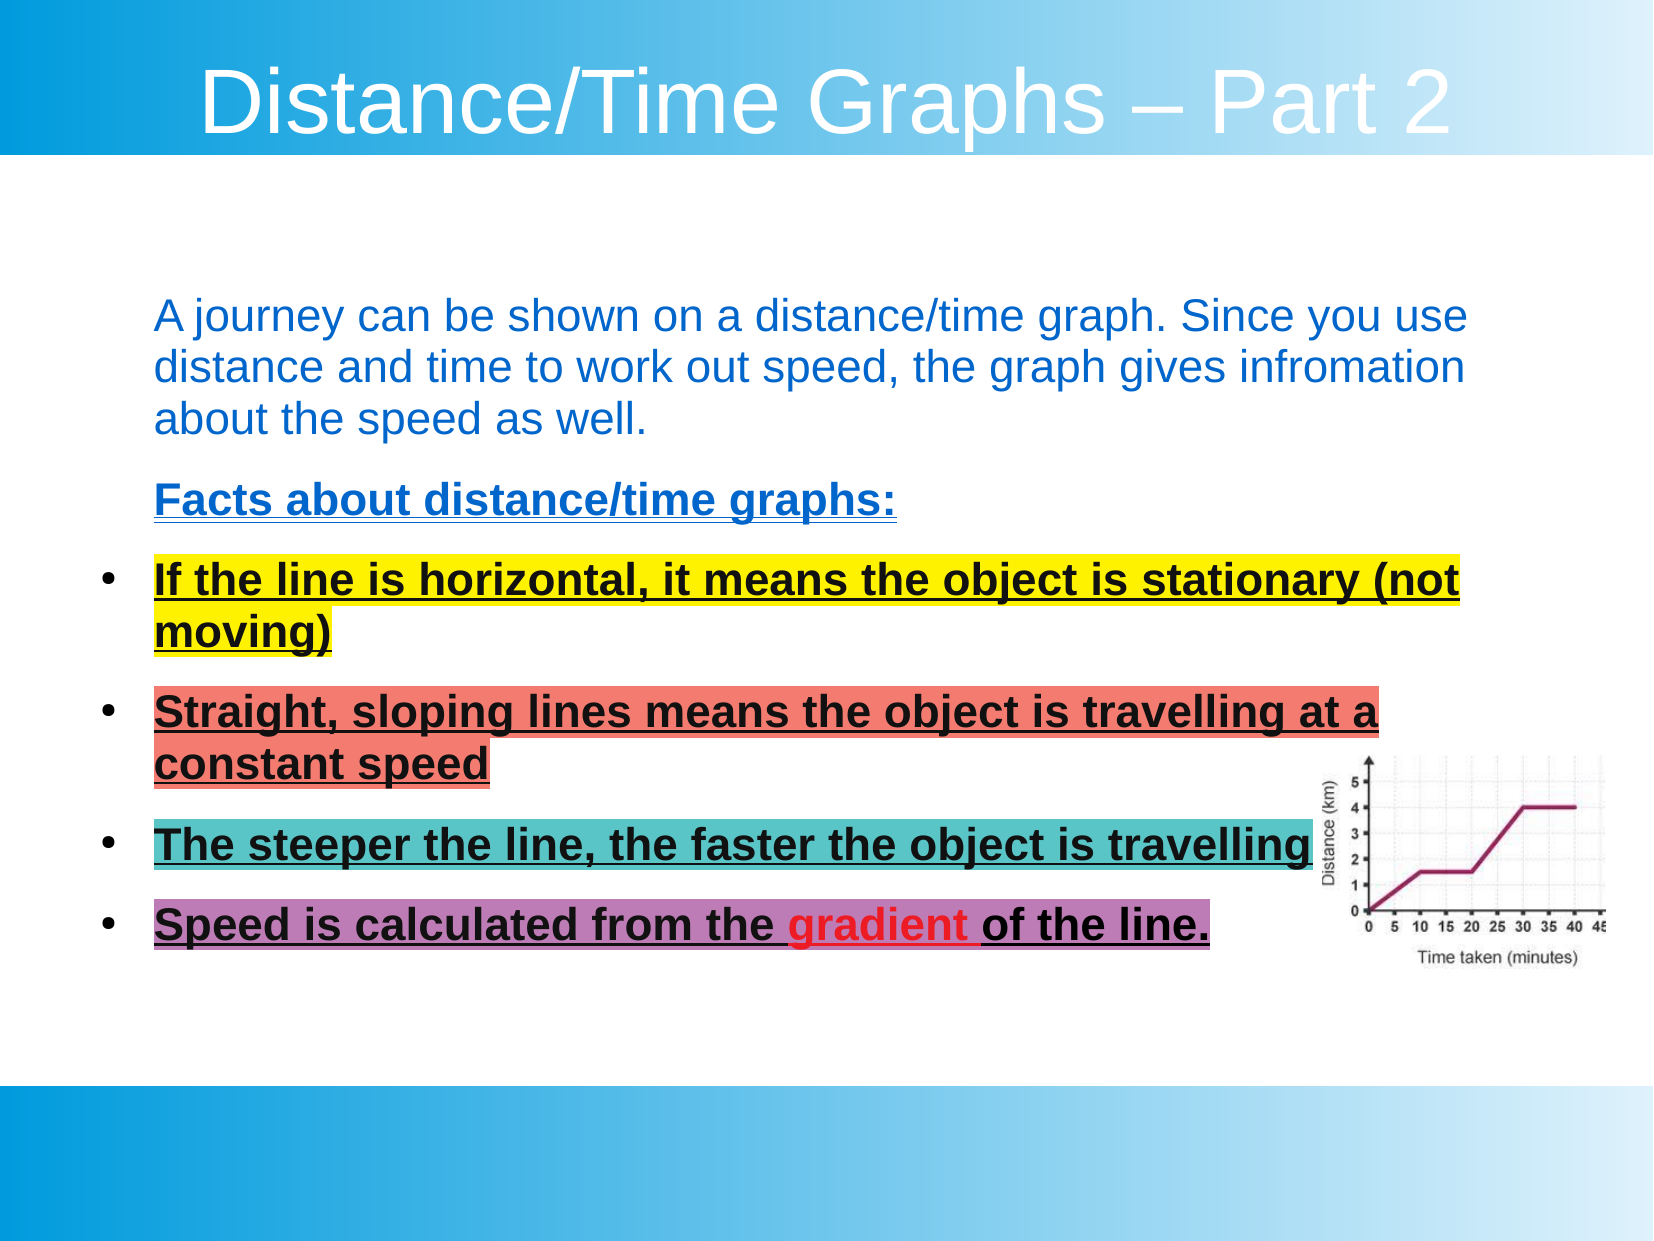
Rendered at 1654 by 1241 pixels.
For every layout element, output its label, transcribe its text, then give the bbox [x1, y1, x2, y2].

title Distance/Time Graphs – Part 2 [82, 49, 1571, 155]
picture [1322, 755, 1606, 969]
list A journey can be shown on a distance/time graph. Since you use distance and time to work out speed, the graph gives infromation about the speed as well. Facts about distance/time graphs: If the line is horizontal, it means the object is stationary (not moving) Straight, sloping lines means the object is travelling at a constant speed The steeper the line, the faster the object is travelling Speed is calculated from the gradient of the line. [82, 290, 1571, 1010]
